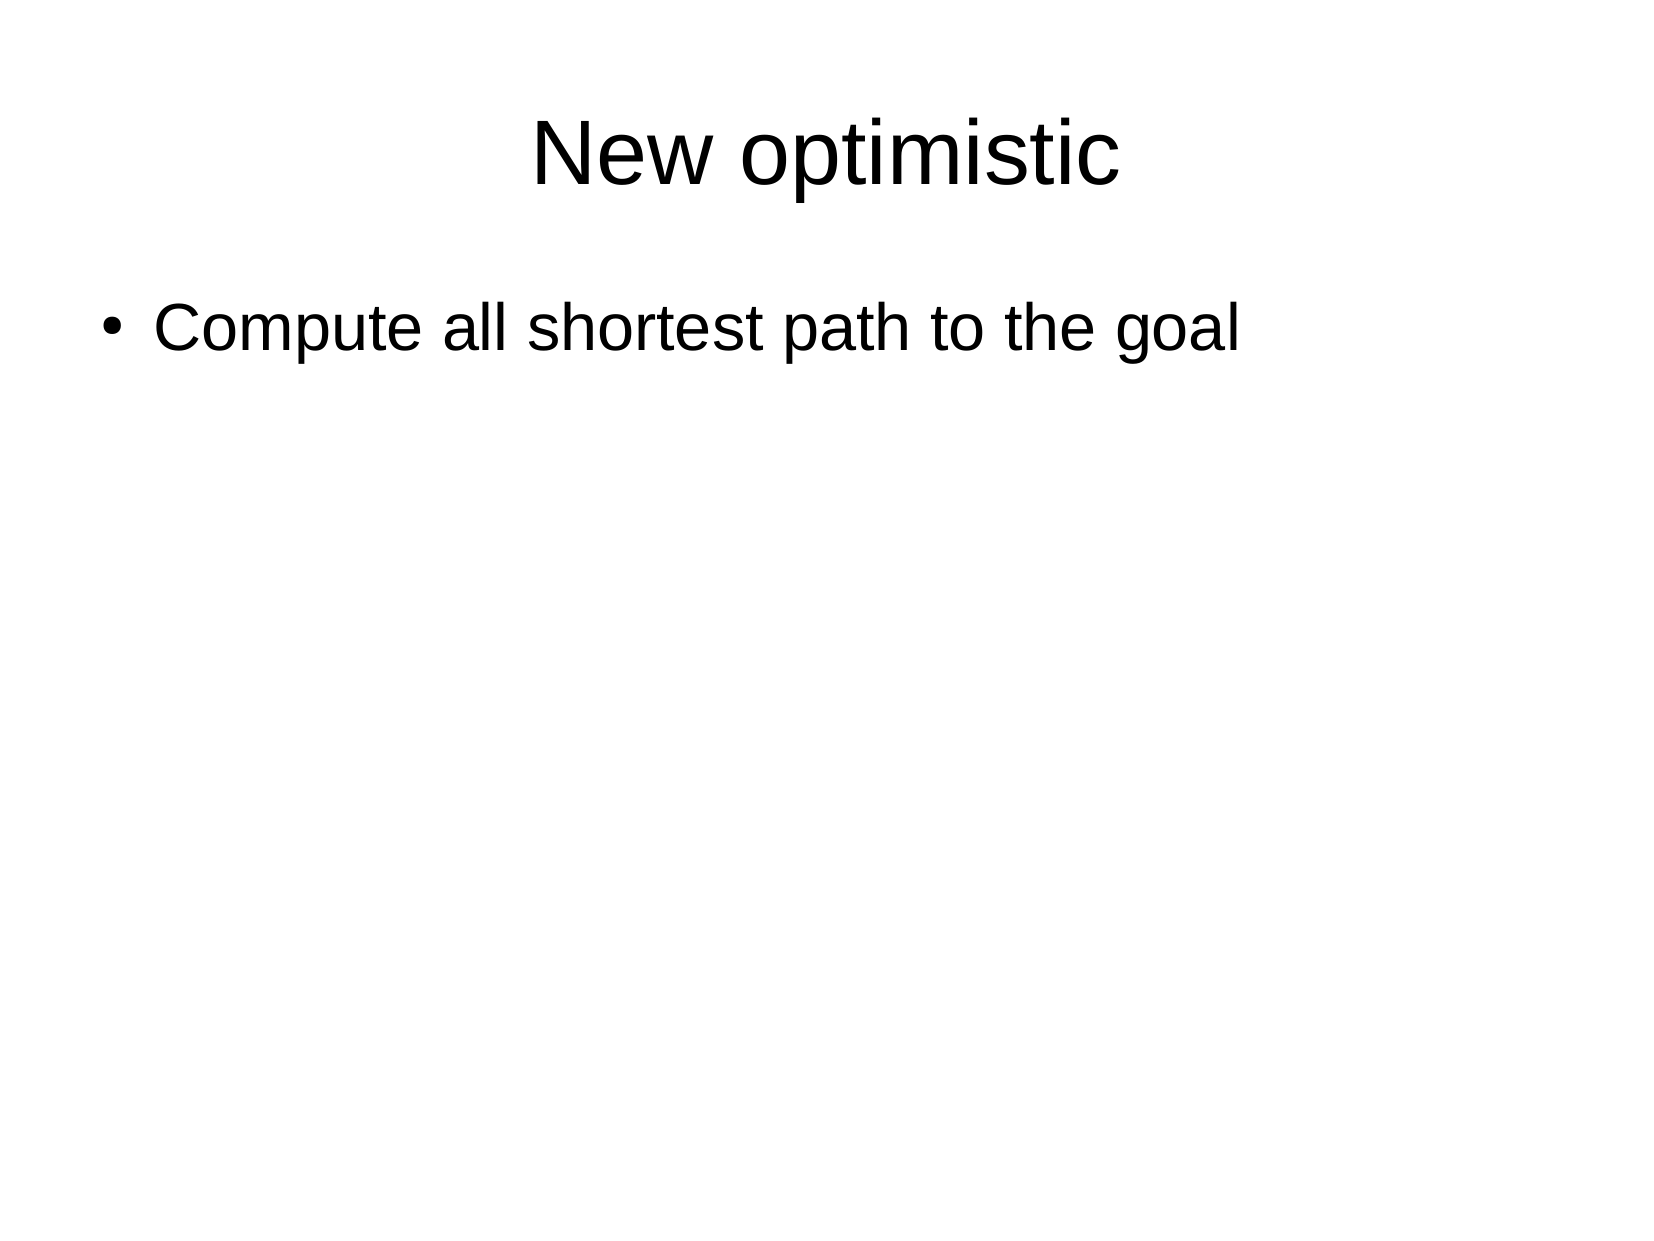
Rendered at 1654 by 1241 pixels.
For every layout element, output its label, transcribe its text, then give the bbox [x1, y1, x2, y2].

list Compute all shortest path to the goal [82, 290, 1571, 1010]
title New optimistic [82, 49, 1571, 257]
